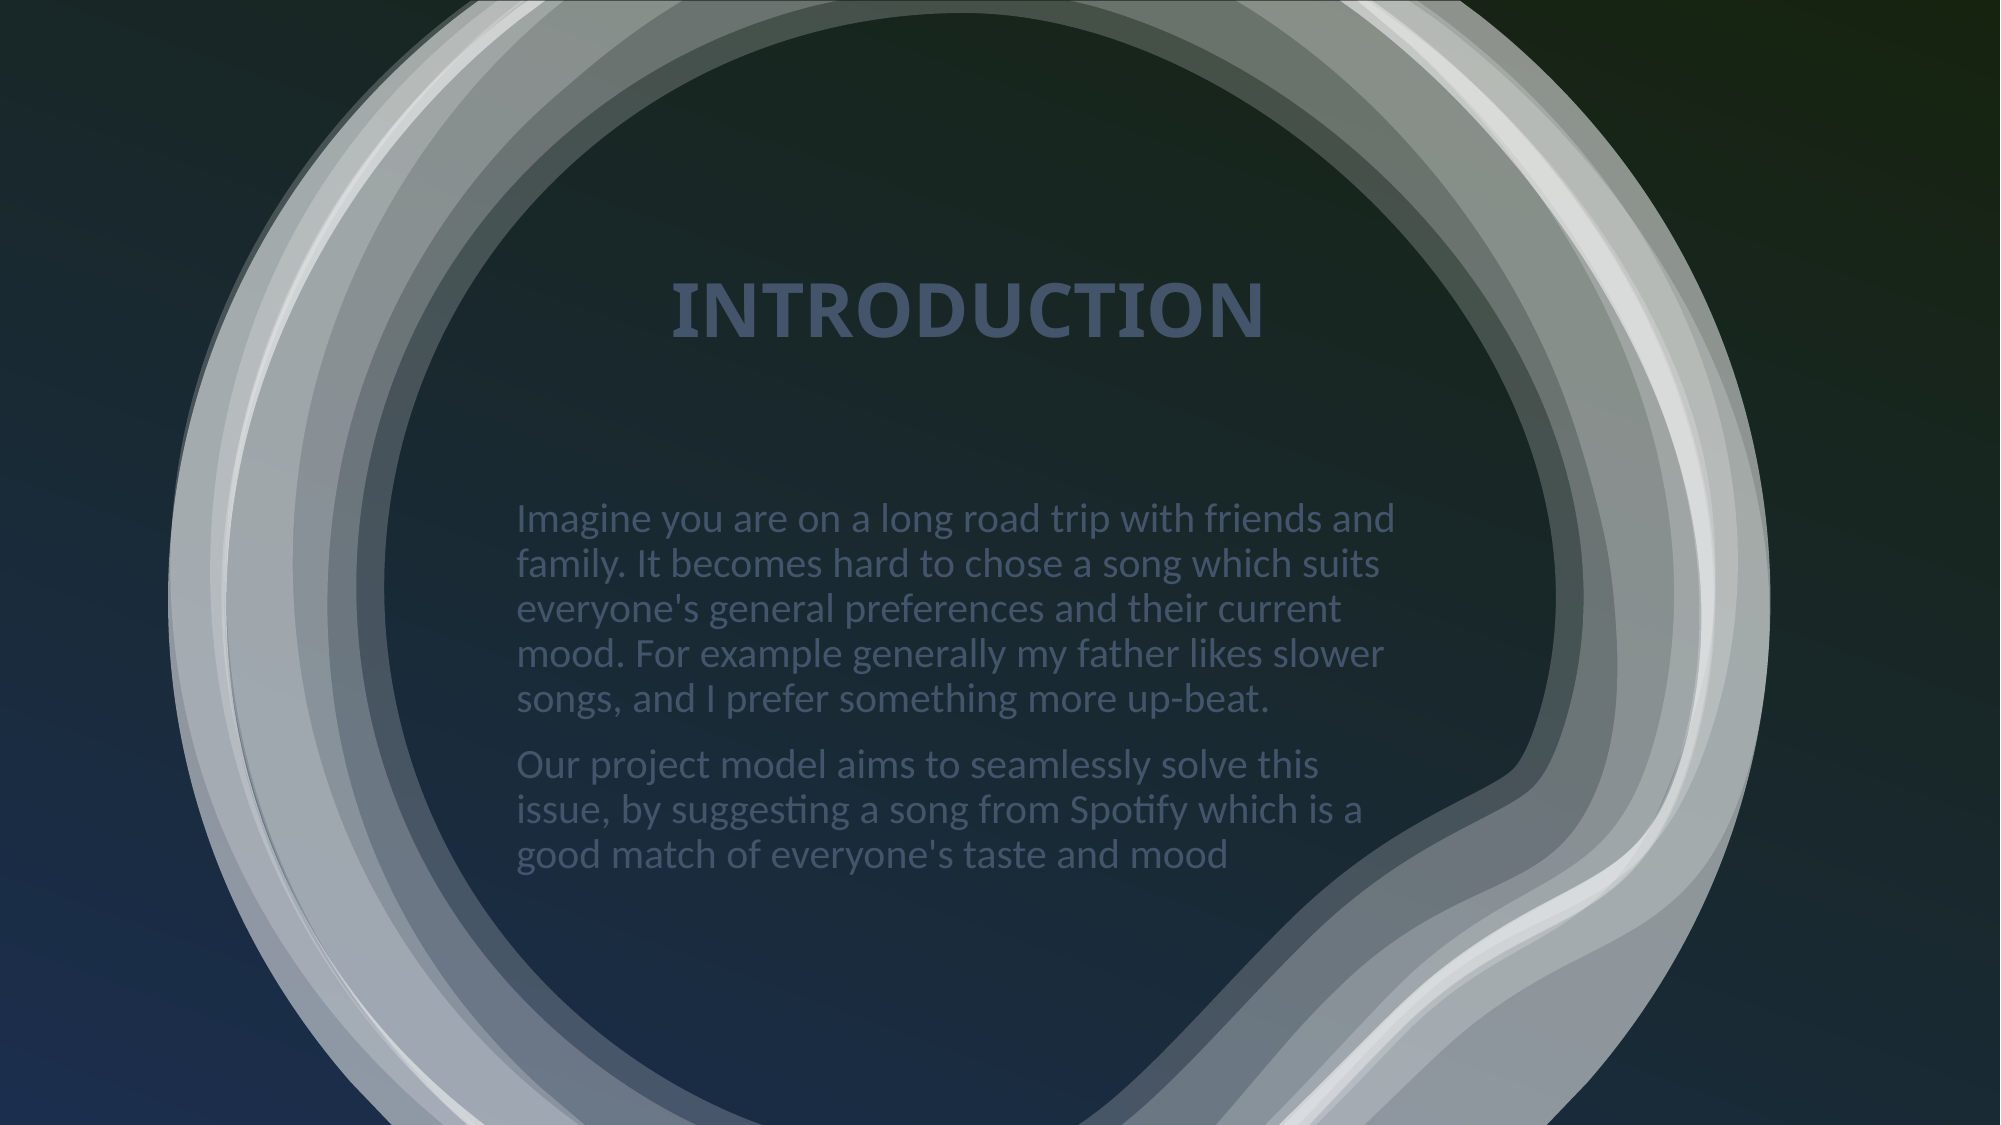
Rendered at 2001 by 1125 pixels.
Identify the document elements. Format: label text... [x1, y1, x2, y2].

text_box [0, 0, 2000, 1125]
list Imagine you are on a long road trip with friends and family. It becomes hard to chose a song which suits everyone's general preferences and their current mood. For example generally my father likes slower songs, and I prefer something more up-beat. Our project model aims to seamlessly solve this issue, by suggesting a song from Spotify which is a good match of everyone's taste and mood [501, 488, 1438, 888]
title INTRODUCTION [497, 162, 1442, 465]
